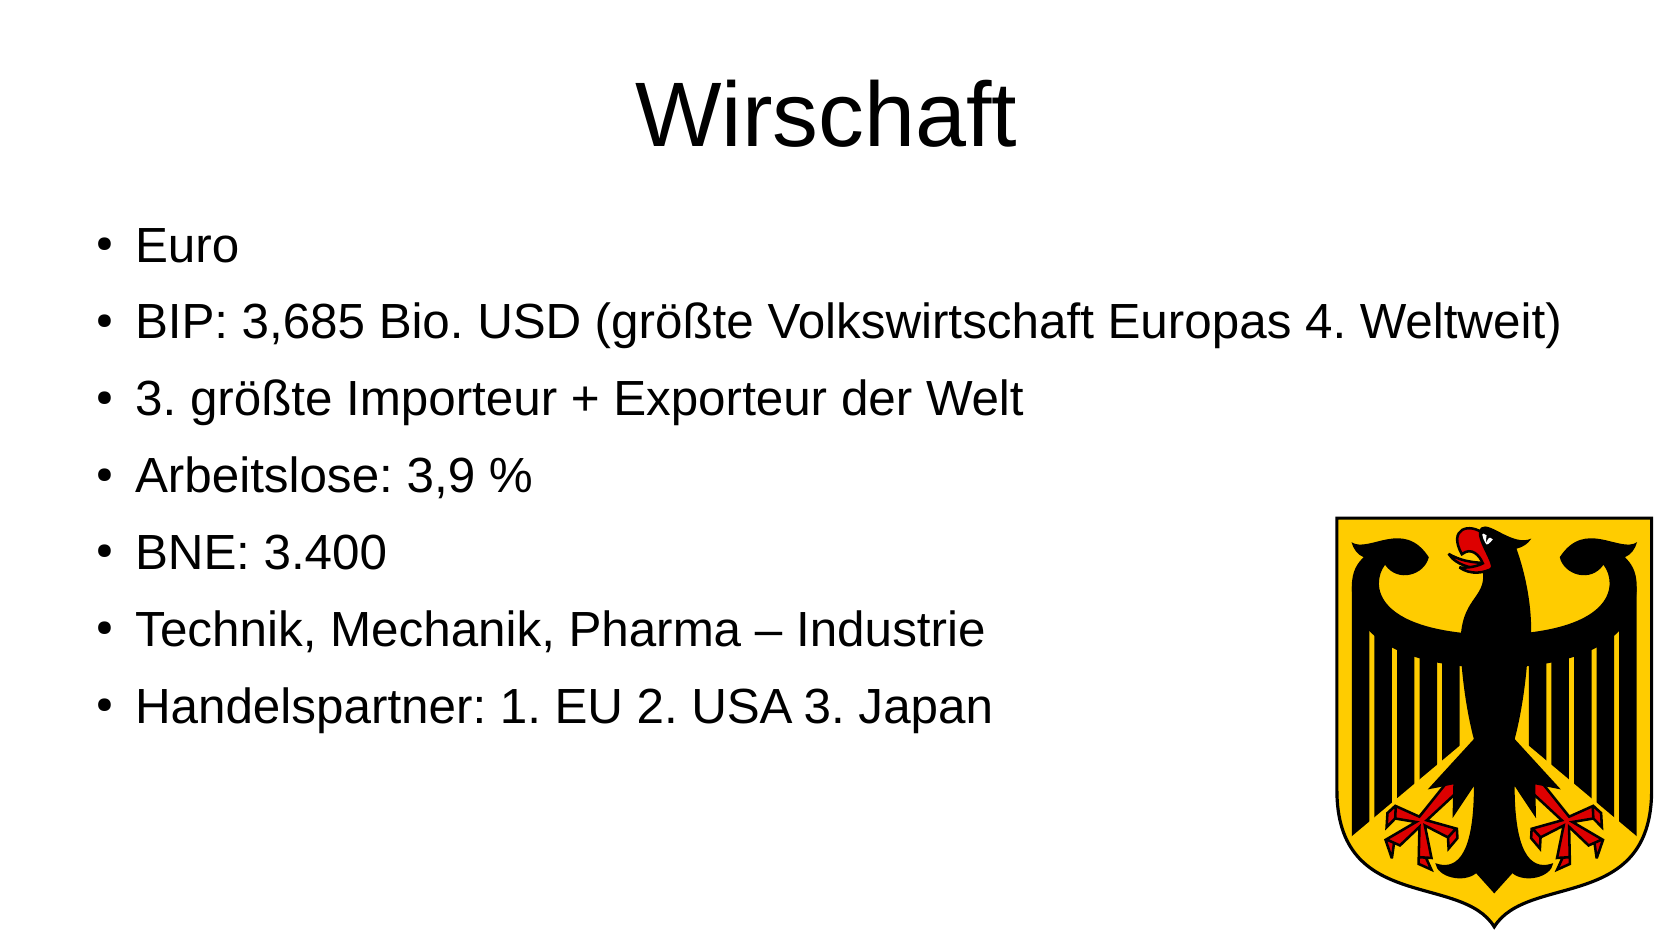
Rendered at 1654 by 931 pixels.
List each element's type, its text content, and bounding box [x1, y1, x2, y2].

list Euro BIP: 3,685 Bio. USD (größte Volkswirtschaft Europas 4. Weltweit) 3. größte Importeur + Exporteur der Welt Arbeitslose: 3,9 % BNE: 3.400 Technik, Mechanik, Pharma – Industrie Handelspartner: 1. EU 2. USA 3. Japan [82, 217, 1571, 758]
title Wirschaft [82, 37, 1571, 193]
picture [1335, 516, 1654, 931]
